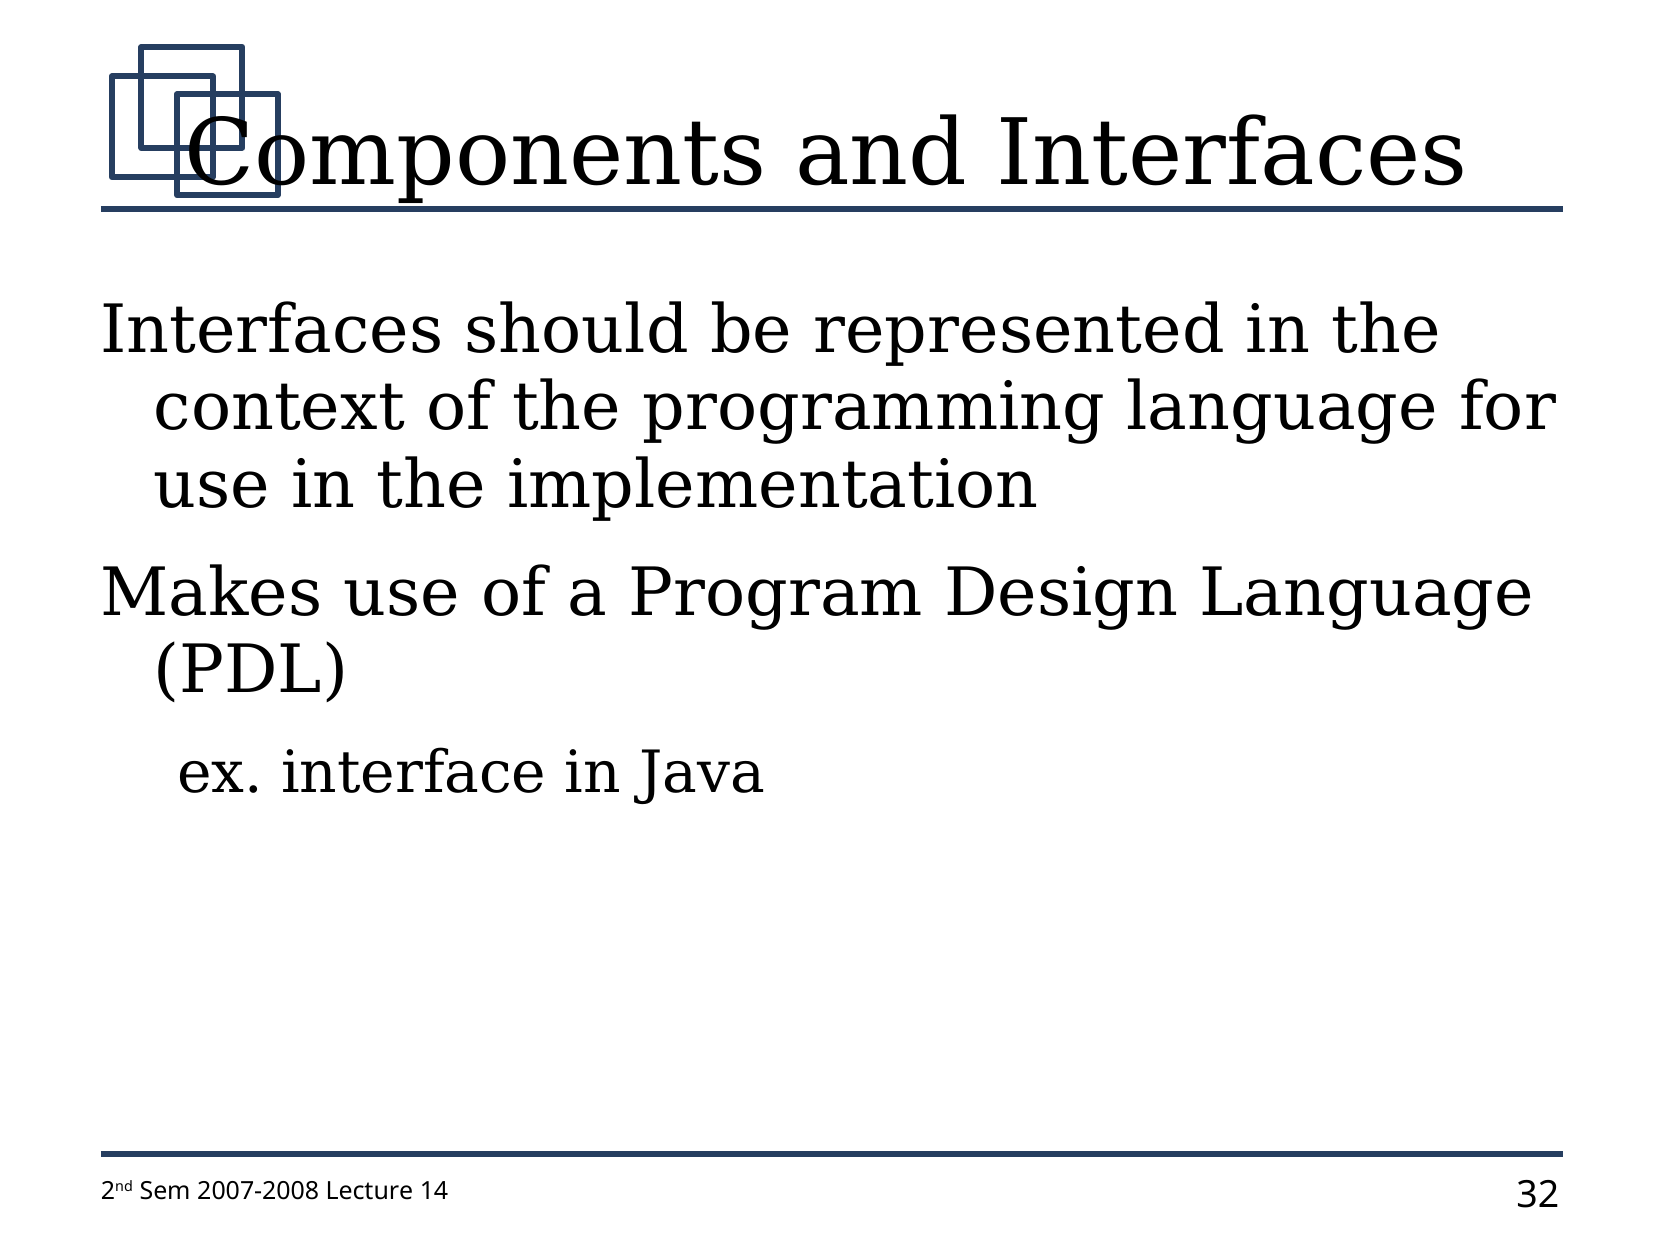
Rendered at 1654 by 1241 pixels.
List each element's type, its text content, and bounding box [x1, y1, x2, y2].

list Interfaces should be represented in the context of the programming language for use in the implementation Makes use of a Program Design Language (PDL) ex. interface in Java [82, 290, 1571, 1109]
title Components and Interfaces [82, 49, 1571, 257]
